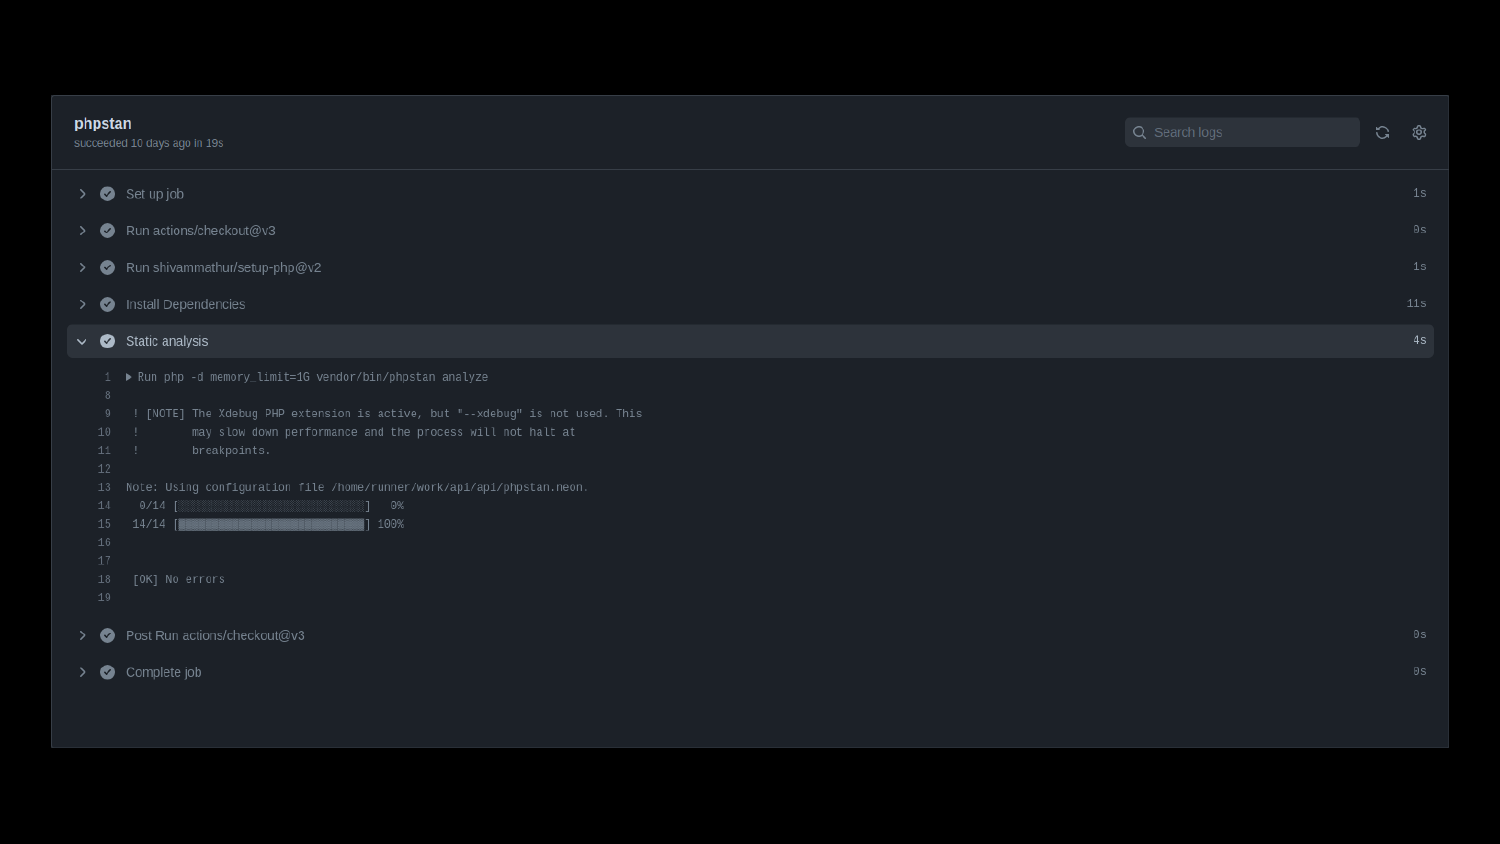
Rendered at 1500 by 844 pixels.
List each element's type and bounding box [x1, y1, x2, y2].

picture [51, 95, 1449, 749]
